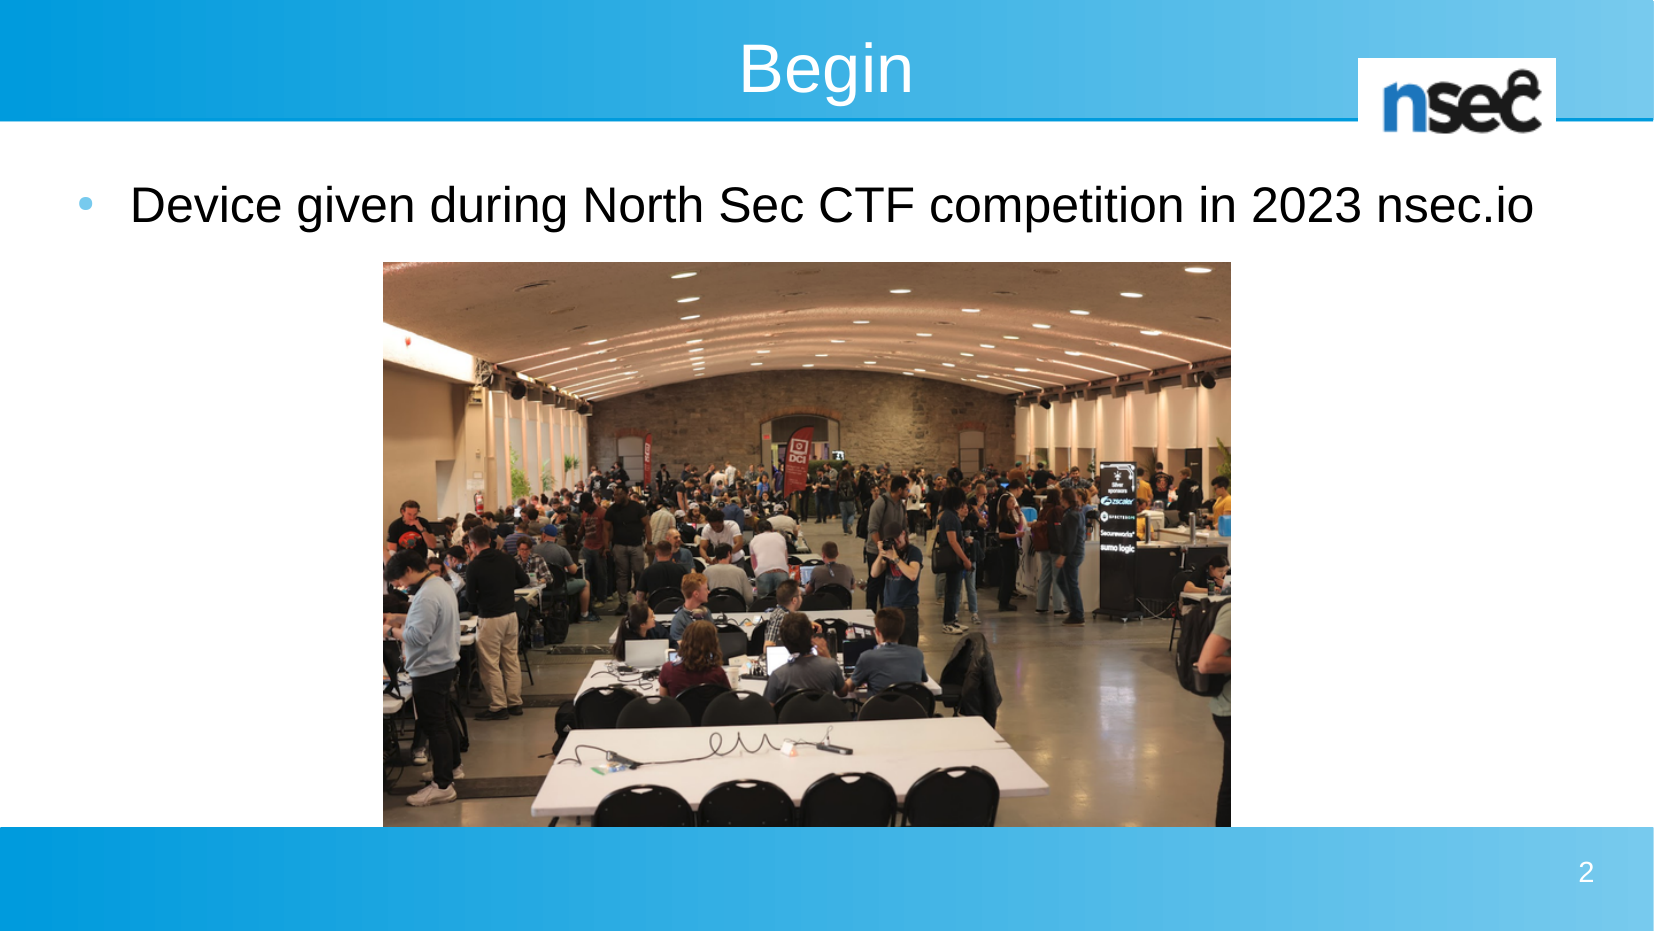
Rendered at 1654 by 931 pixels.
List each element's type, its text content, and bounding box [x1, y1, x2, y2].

picture [383, 262, 1231, 827]
title Begin [59, 29, 1595, 108]
list Device given during North Sec CTF competition in 2023 nsec.io [59, 177, 1595, 768]
picture [1358, 58, 1556, 149]
